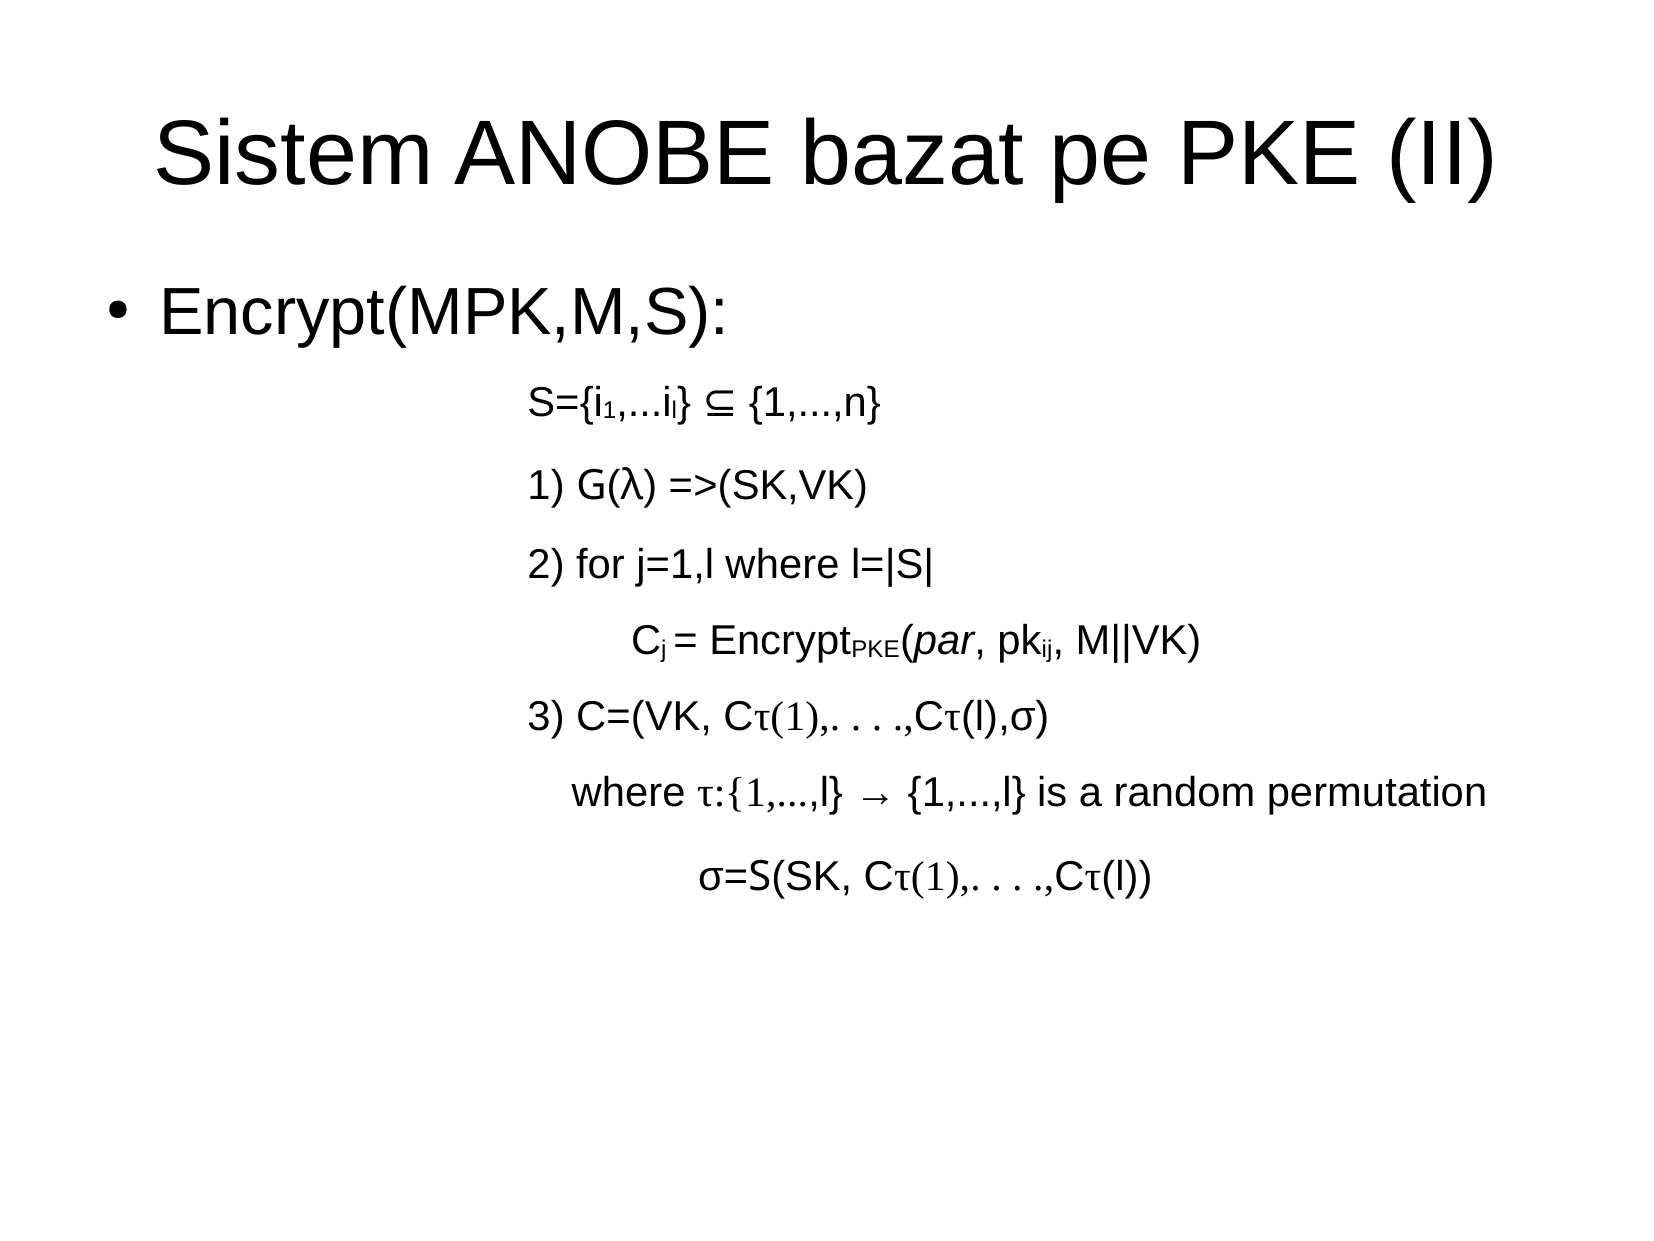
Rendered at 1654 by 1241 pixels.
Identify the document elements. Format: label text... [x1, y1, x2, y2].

list Encrypt(MPK,M,S): S={i1,...il} ⊆ {1,...,n} 1) G(λ) =>(SK,VK) 2) for j=1,l where l=|S| Cj = EncryptPKE(par, pkij, M||VK) 3) C=(VK, Cτ(1),. . . .,Cτ(l),σ) where τ:{1,...,l} → {1,...,l} is a random permutation σ=S(SK, Cτ(1),. . . .,Cτ(l)) [88, 274, 1577, 1241]
title Sistem ANOBE bazat pe PKE (II) [82, 49, 1571, 257]
